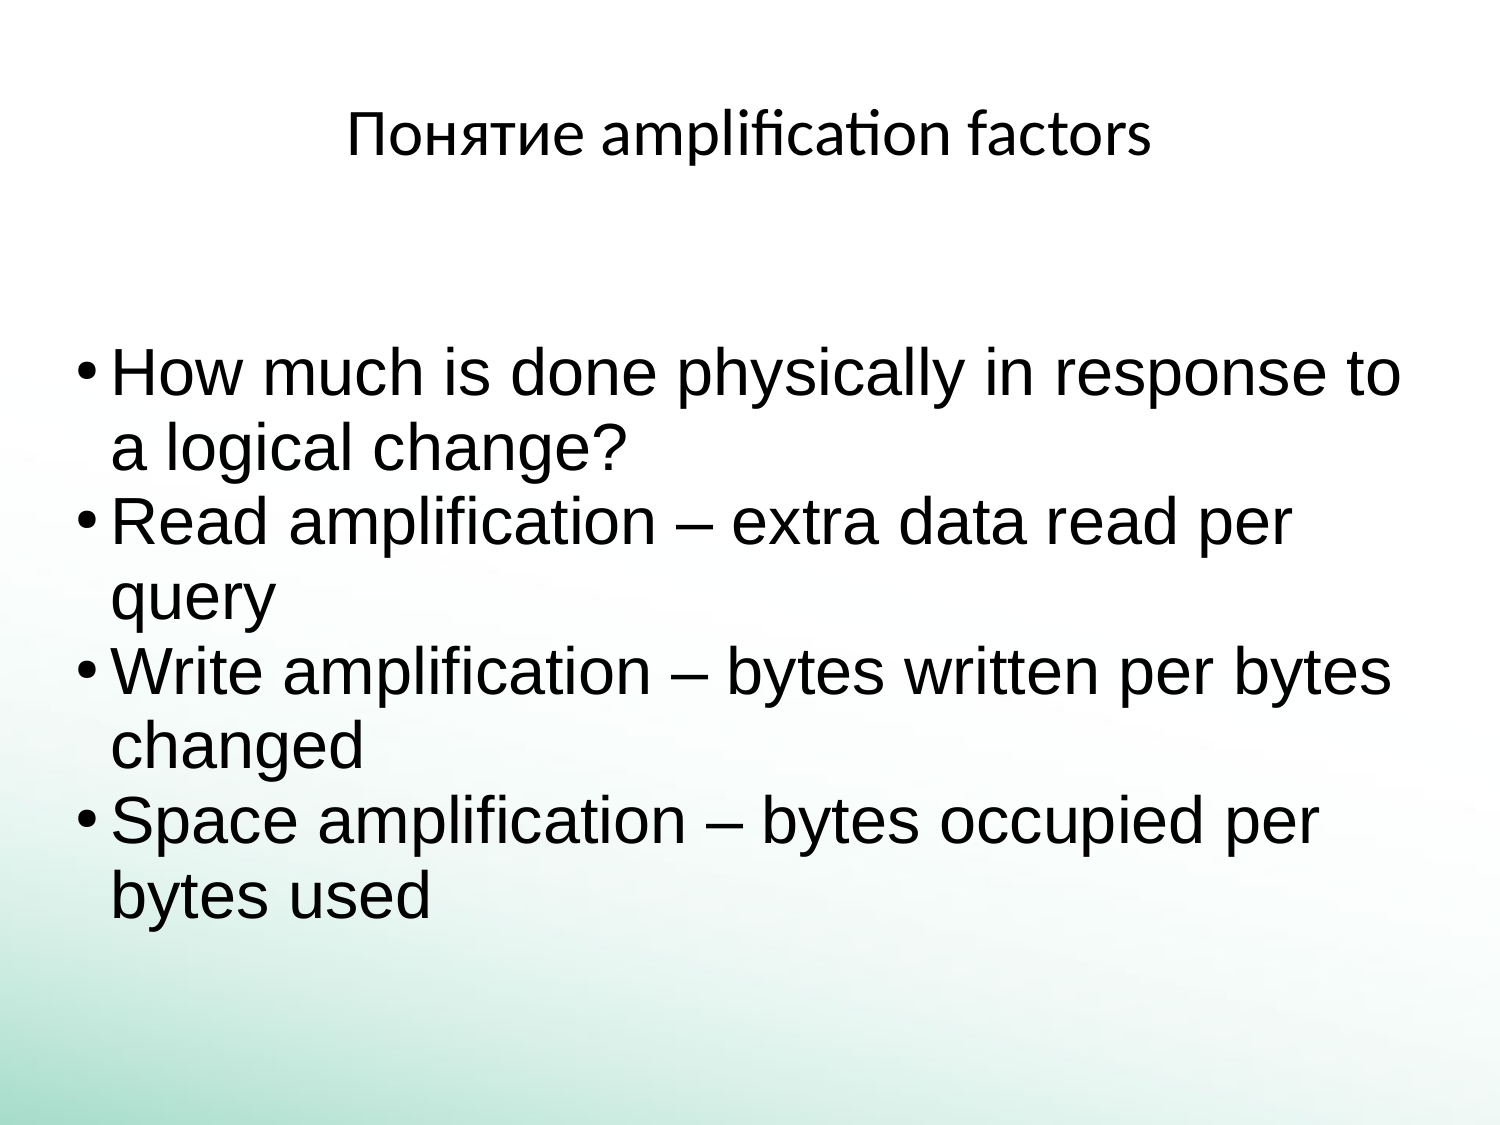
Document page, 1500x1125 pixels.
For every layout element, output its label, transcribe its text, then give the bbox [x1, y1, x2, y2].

subtitle How much is done physically in response to a logical change? Read amplification – extra data read per query Write amplification – bytes written per bytes changed Space amplification – bytes occupied per bytes used [75, 262, 1425, 1005]
title Понятие amplification factors [75, 45, 1425, 233]
picture [0, 0, 1500, 1125]
